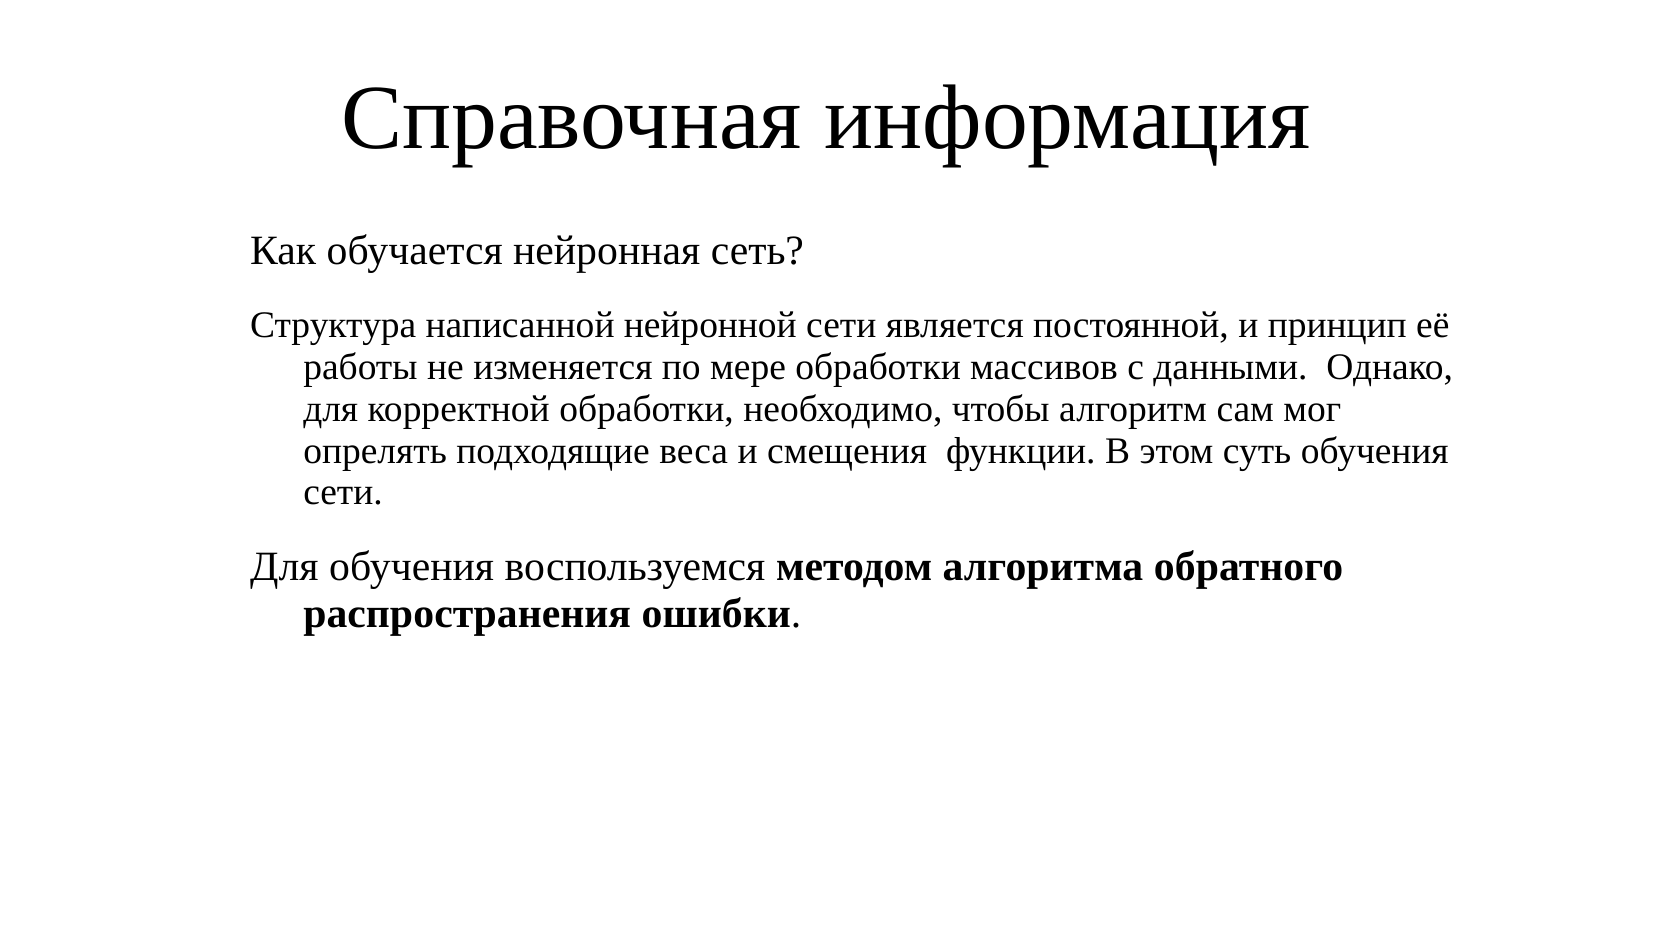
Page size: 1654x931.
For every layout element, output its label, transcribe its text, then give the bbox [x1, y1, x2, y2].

list Как обучается нейронная сеть? Структура написанной нейронной сети является постоянной, и принцип её работы не изменяется по мере обработки массивов с данными. Однако, для корректной обработки, необходимо, чтобы алгоритм сам мог опрелять подходящие веса и смещения функции. В этом суть обучения сети. Для обучения воспользуемся методом алгоритма обратного распространения ошибки. [232, 225, 1458, 765]
title Справочная информация [82, 36, 1571, 193]
